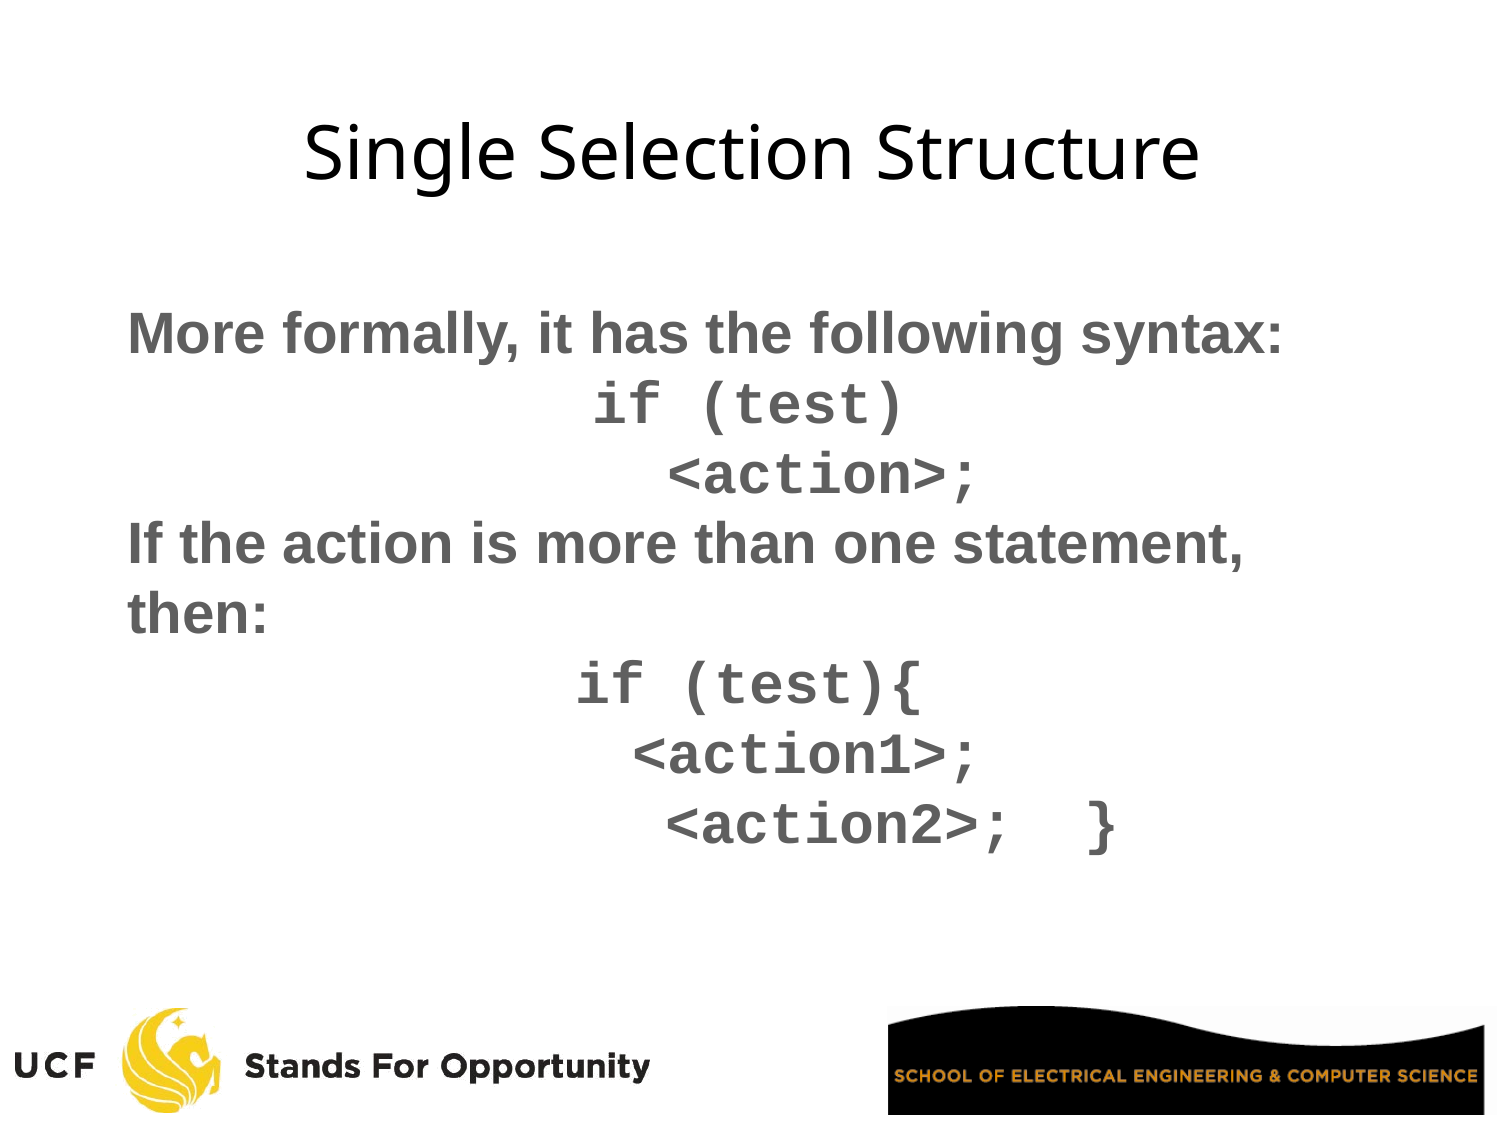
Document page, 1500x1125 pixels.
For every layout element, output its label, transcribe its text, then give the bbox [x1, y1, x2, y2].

picture [887, 1006, 1497, 1115]
picture [15, 1008, 650, 1113]
text_box More formally, it has the following syntax: if (test) <action>; If the action is more than one statement, then: if (test){ <action1>; <action2>; } [112, 287, 1388, 963]
text_box Single Selection Structure [79, 52, 1427, 248]
